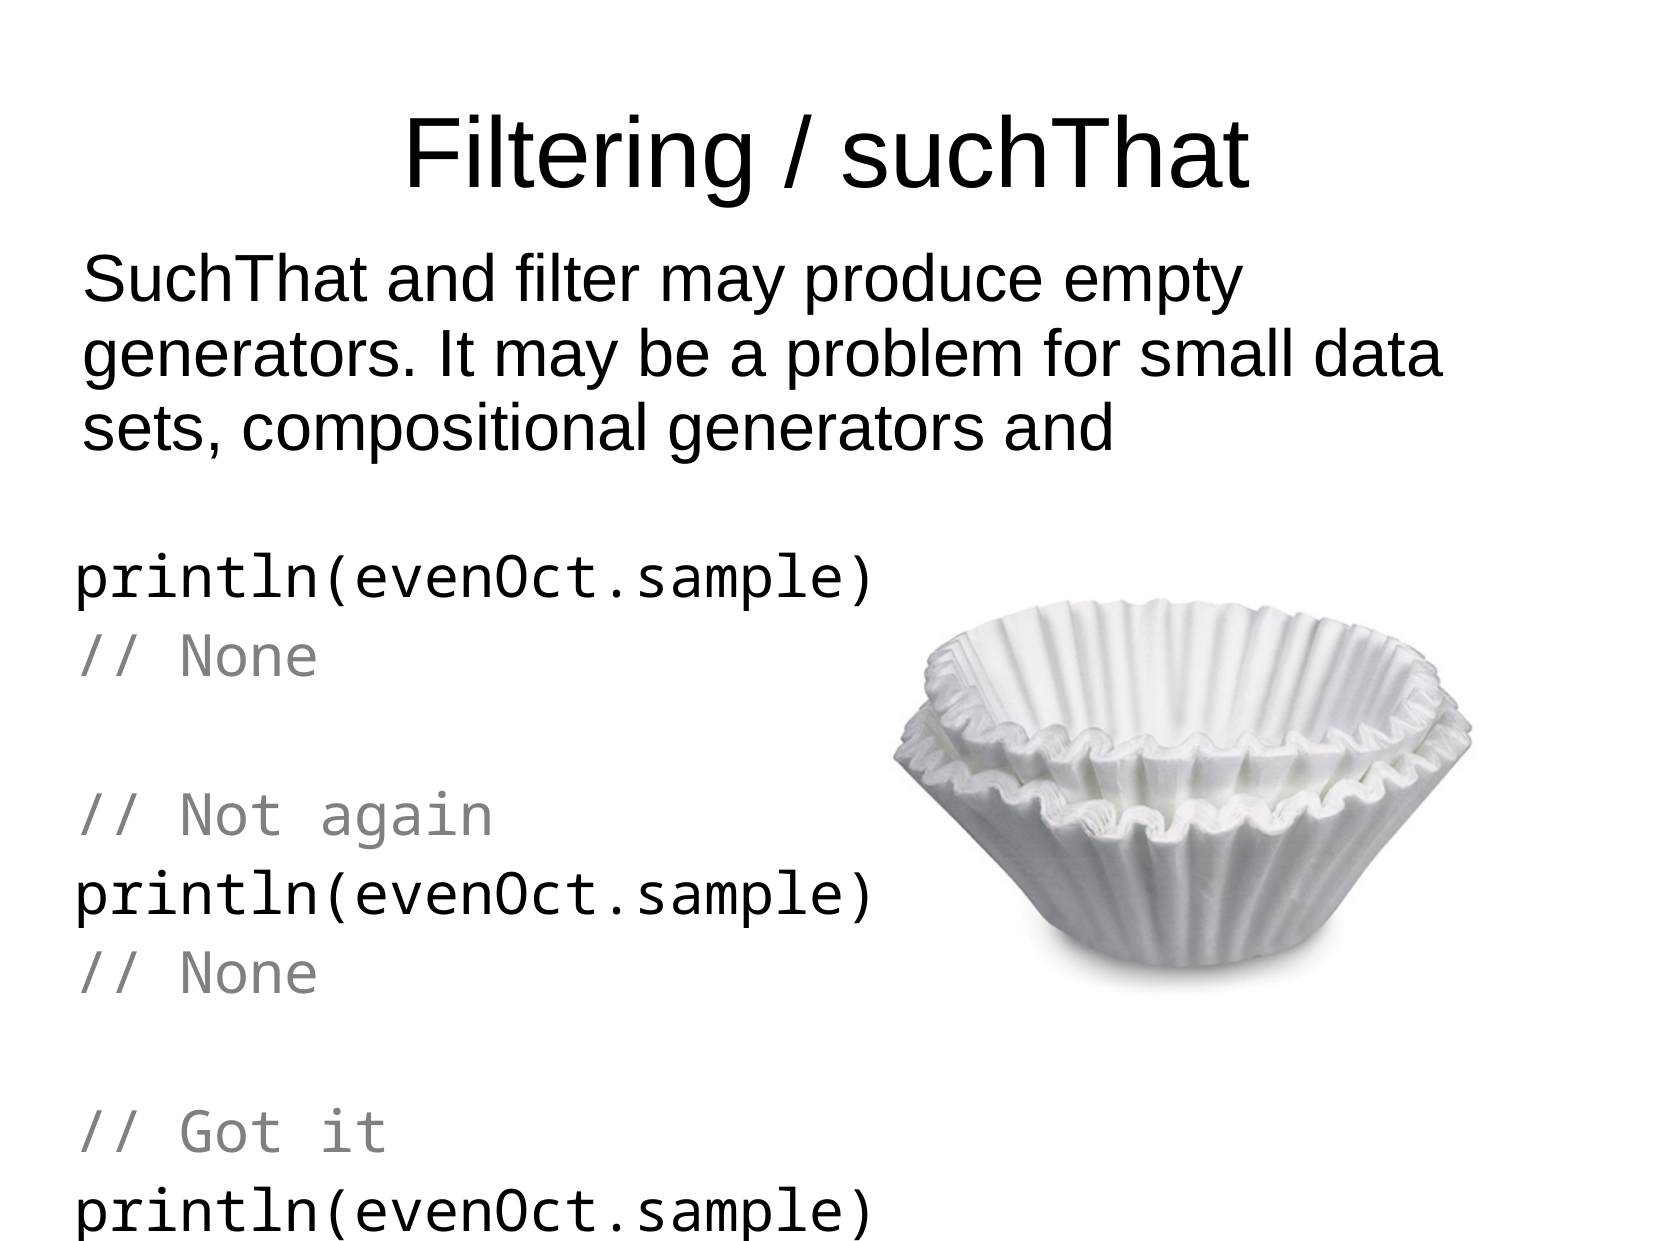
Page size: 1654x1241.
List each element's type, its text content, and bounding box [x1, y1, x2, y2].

title Filtering / suchThat [82, 49, 1571, 240]
picture [870, 479, 1500, 1110]
text_box println(evenOct.sample) // None // Not again println(evenOct.sample) // None // Got it println(evenOct.sample) // Some(2) [60, 527, 1654, 1126]
list SuchThat and filter may produce empty generators. It may be a problem for small data sets, compositional generators and [82, 240, 1571, 527]
